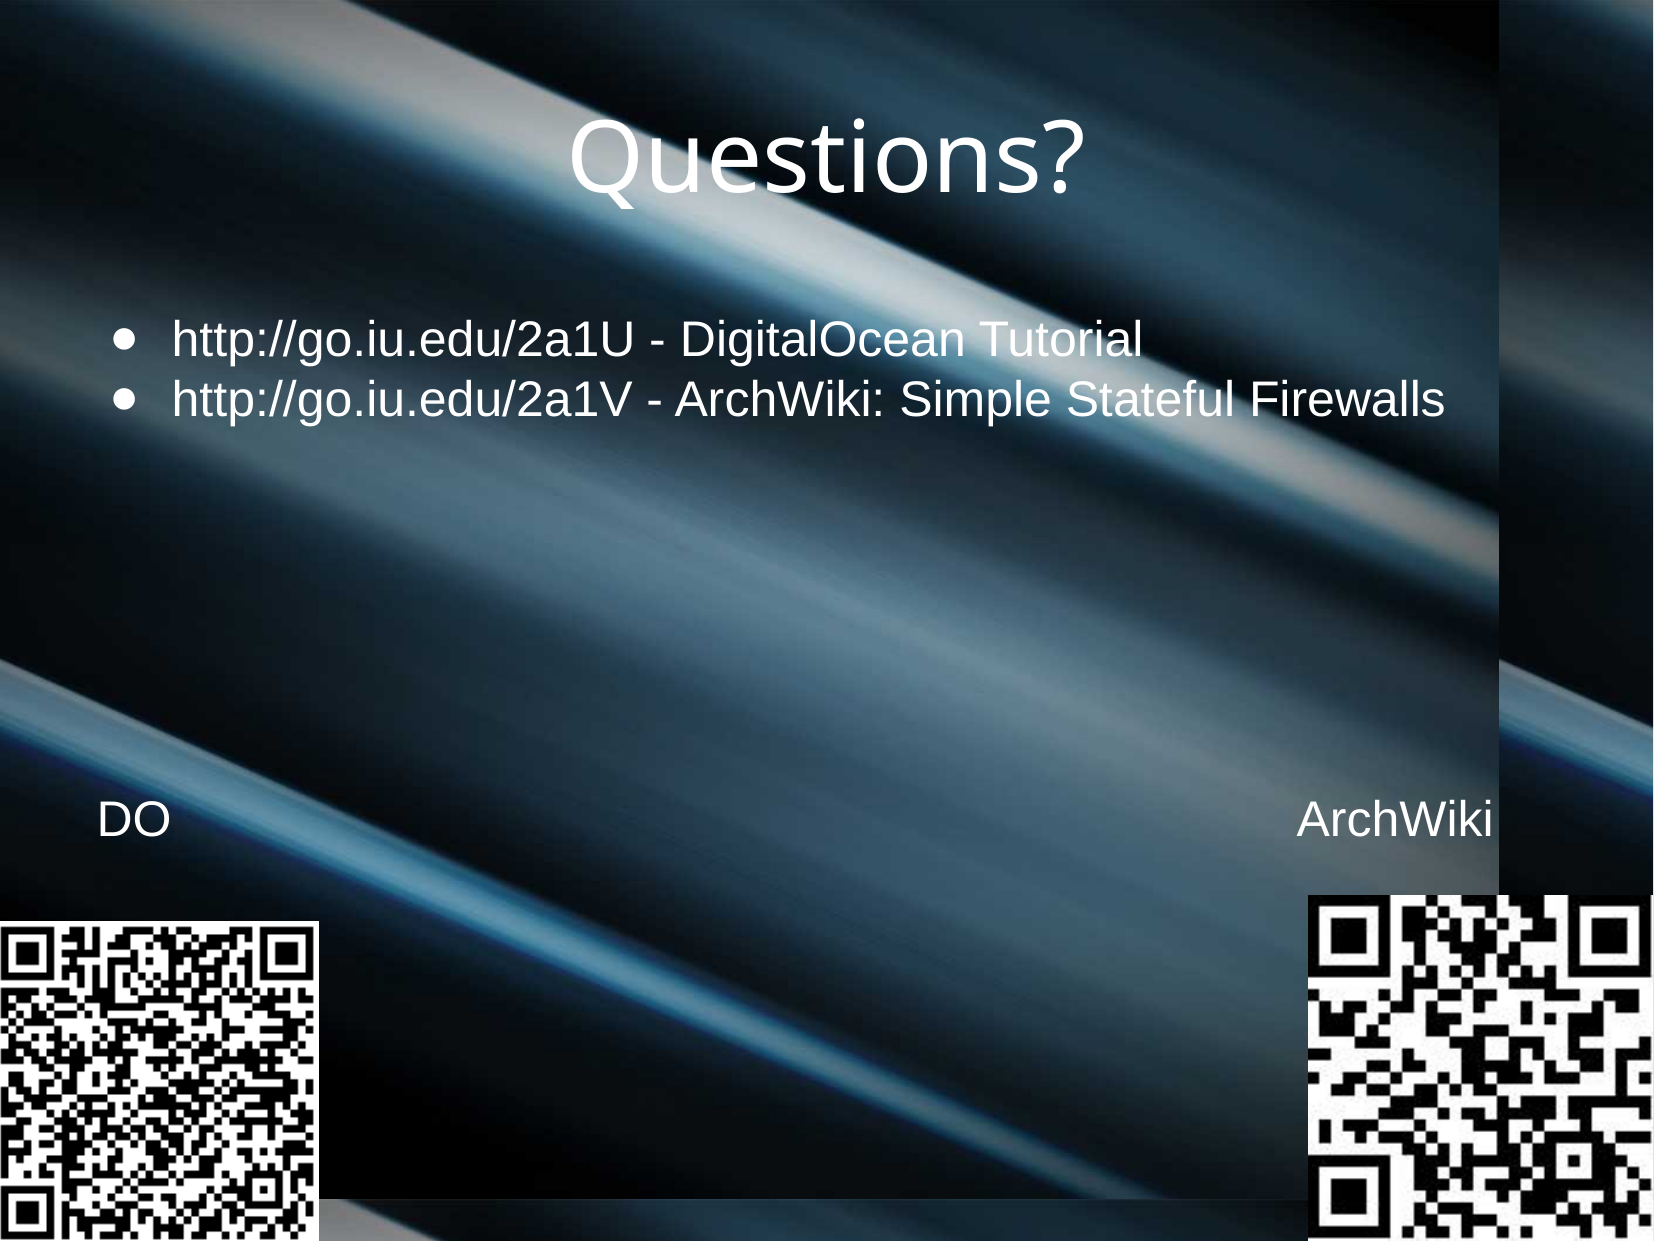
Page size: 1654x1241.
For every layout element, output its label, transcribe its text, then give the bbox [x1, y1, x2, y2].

title Questions? [82, 49, 1571, 257]
text_box http://go.iu.edu/2a1U - DigitalOcean Tutorial http://go.iu.edu/2a1V - ArchWiki: Simple Stateful Firewalls DO ArchWiki [81, 291, 1556, 896]
picture [0, 0, 1654, 1241]
